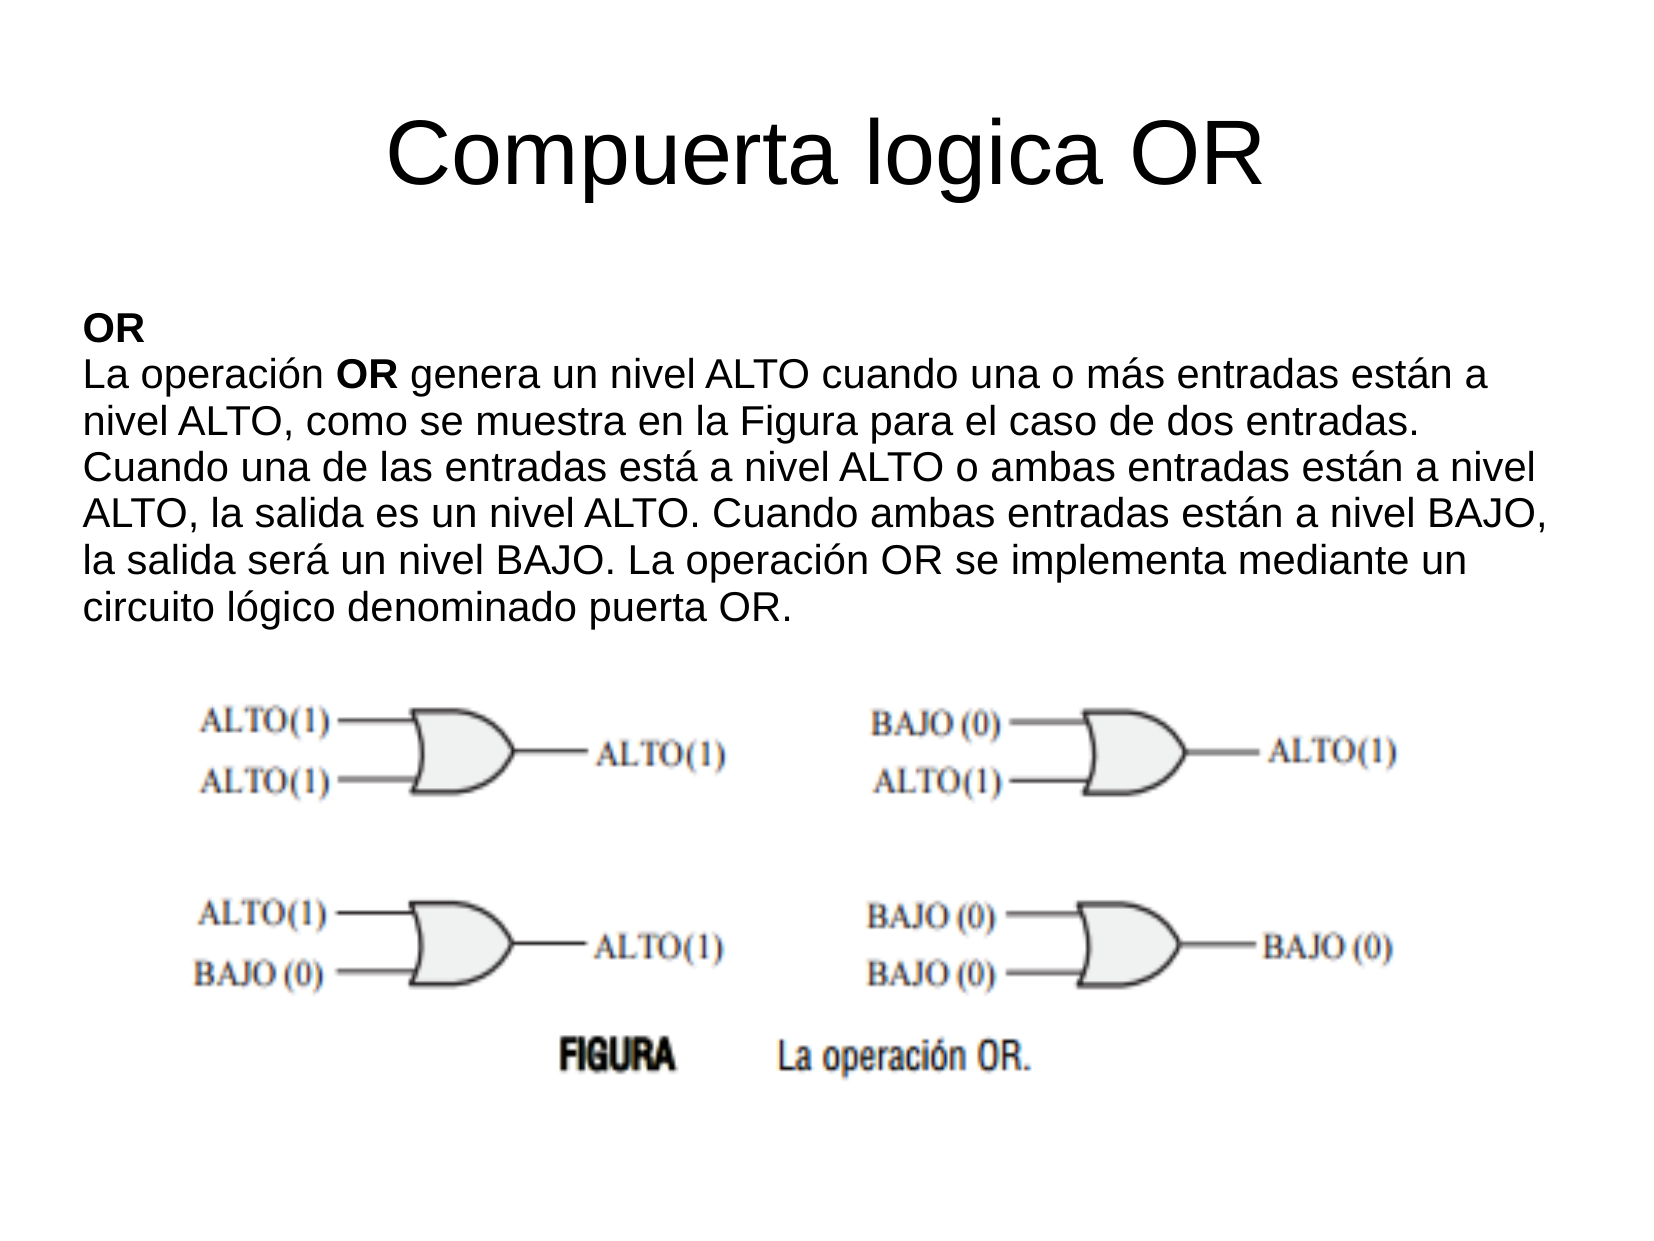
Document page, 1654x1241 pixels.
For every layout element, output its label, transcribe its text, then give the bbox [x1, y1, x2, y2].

picture [147, 679, 1477, 1123]
subtitle OR La operación OR genera un nivel ALTO cuando una o más entradas están a nivel ALTO, como se muestra en la Figura para el caso de dos entradas. Cuando una de las entradas está a nivel ALTO o ambas entradas están a nivel ALTO, la salida es un nivel ALTO. Cuando ambas entradas están a nivel BAJO, la salida será un nivel BAJO. La operación OR se implementa mediante un circuito lógico denominado puerta OR. [82, 290, 1571, 1109]
title Compuerta logica OR [82, 49, 1571, 257]
